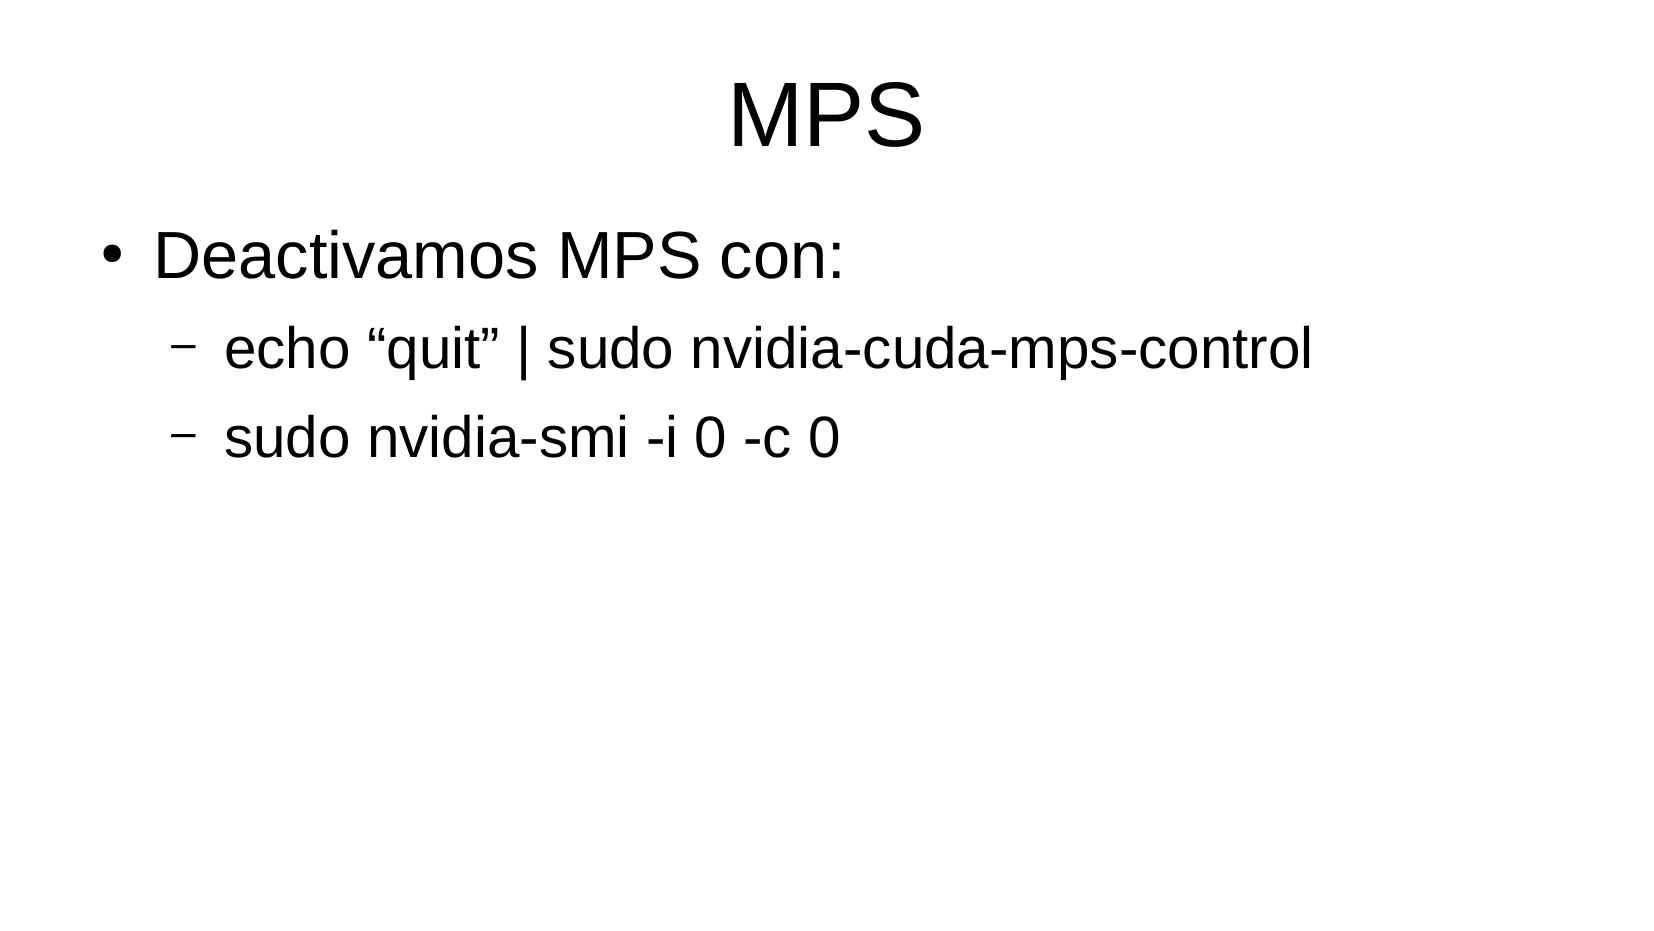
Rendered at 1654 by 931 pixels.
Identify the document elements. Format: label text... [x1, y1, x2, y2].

title MPS [82, 37, 1571, 193]
list Deactivamos MPS con: echo “quit” | sudo nvidia-cuda-mps-control sudo nvidia-smi -i 0 -c 0 [82, 217, 1571, 758]
